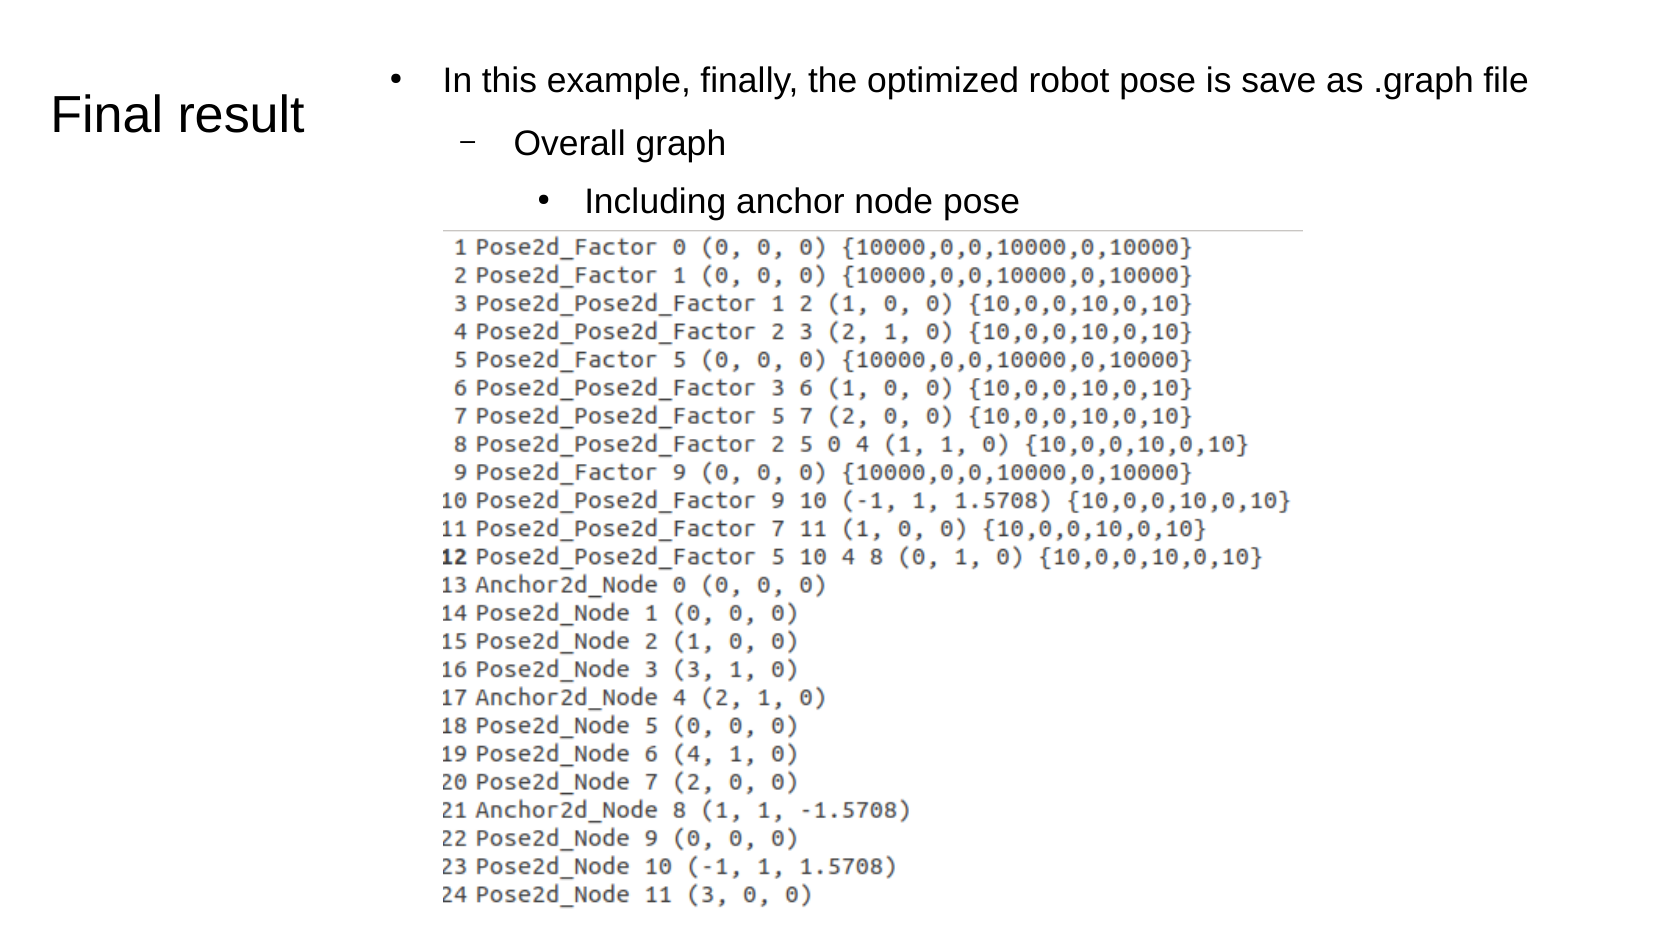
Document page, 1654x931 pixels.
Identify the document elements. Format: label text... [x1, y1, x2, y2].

list In this example, finally, the optimized robot pose is save as .graph file Overall graph Including anchor node pose Each robot’s own nodes’ pose [371, 60, 1606, 600]
picture [443, 230, 1303, 916]
title Final result [23, 37, 346, 193]
